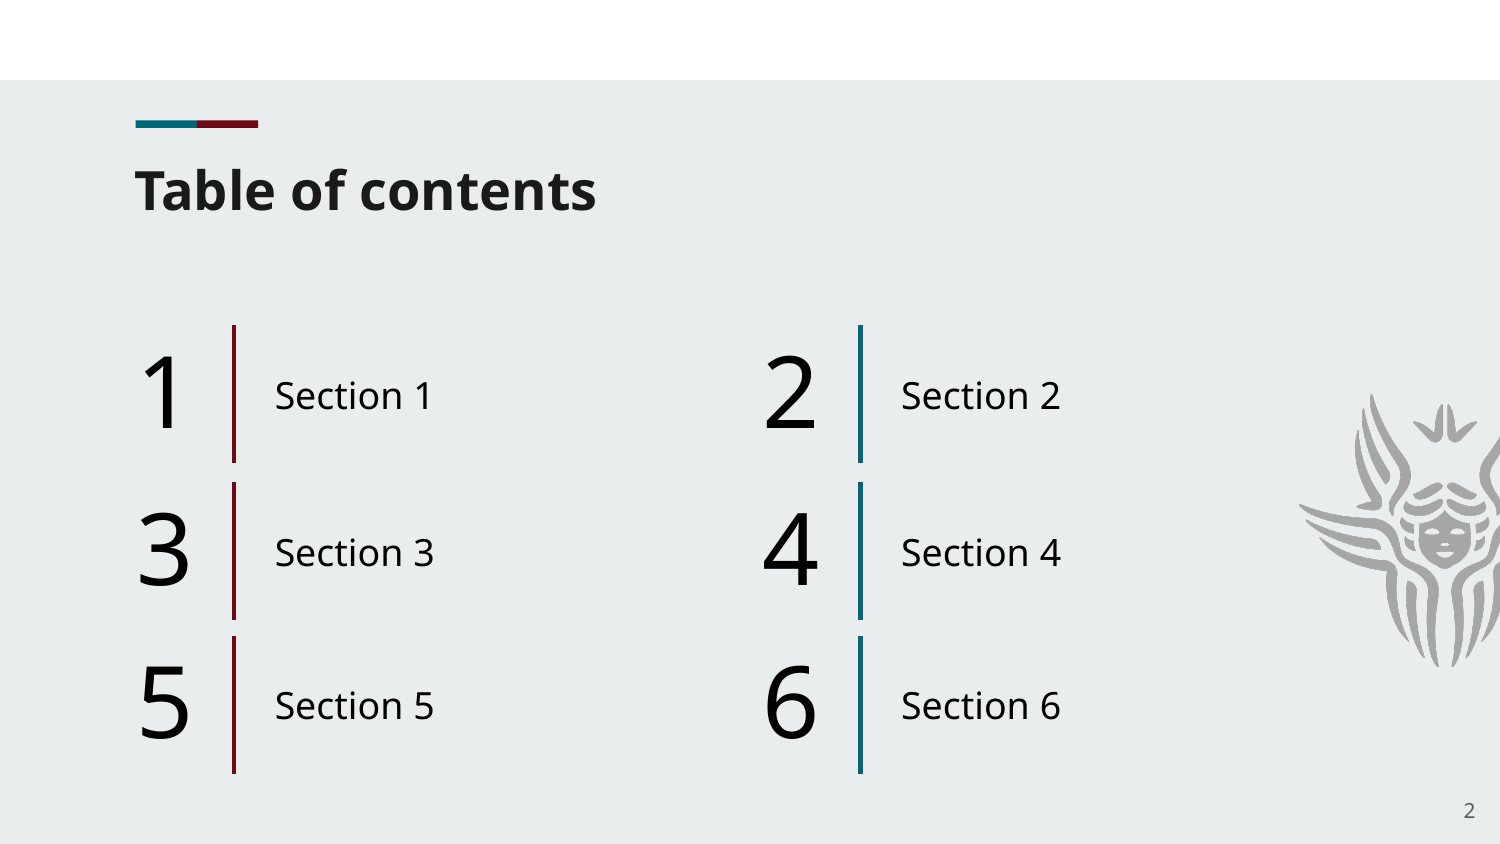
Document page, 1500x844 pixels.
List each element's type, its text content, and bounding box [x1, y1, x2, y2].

text_box Section 1 [259, 325, 611, 464]
slide_number <number> [1400, 779, 1491, 844]
text_box Section 4 [886, 481, 1238, 620]
title Table of contents [119, 141, 1381, 230]
text_box Section 6 [886, 635, 1238, 774]
picture [1299, 394, 1500, 667]
text_box Section 3 [259, 481, 611, 620]
text_box Section 2 [886, 325, 1238, 464]
text_box Section 5 [259, 635, 611, 774]
